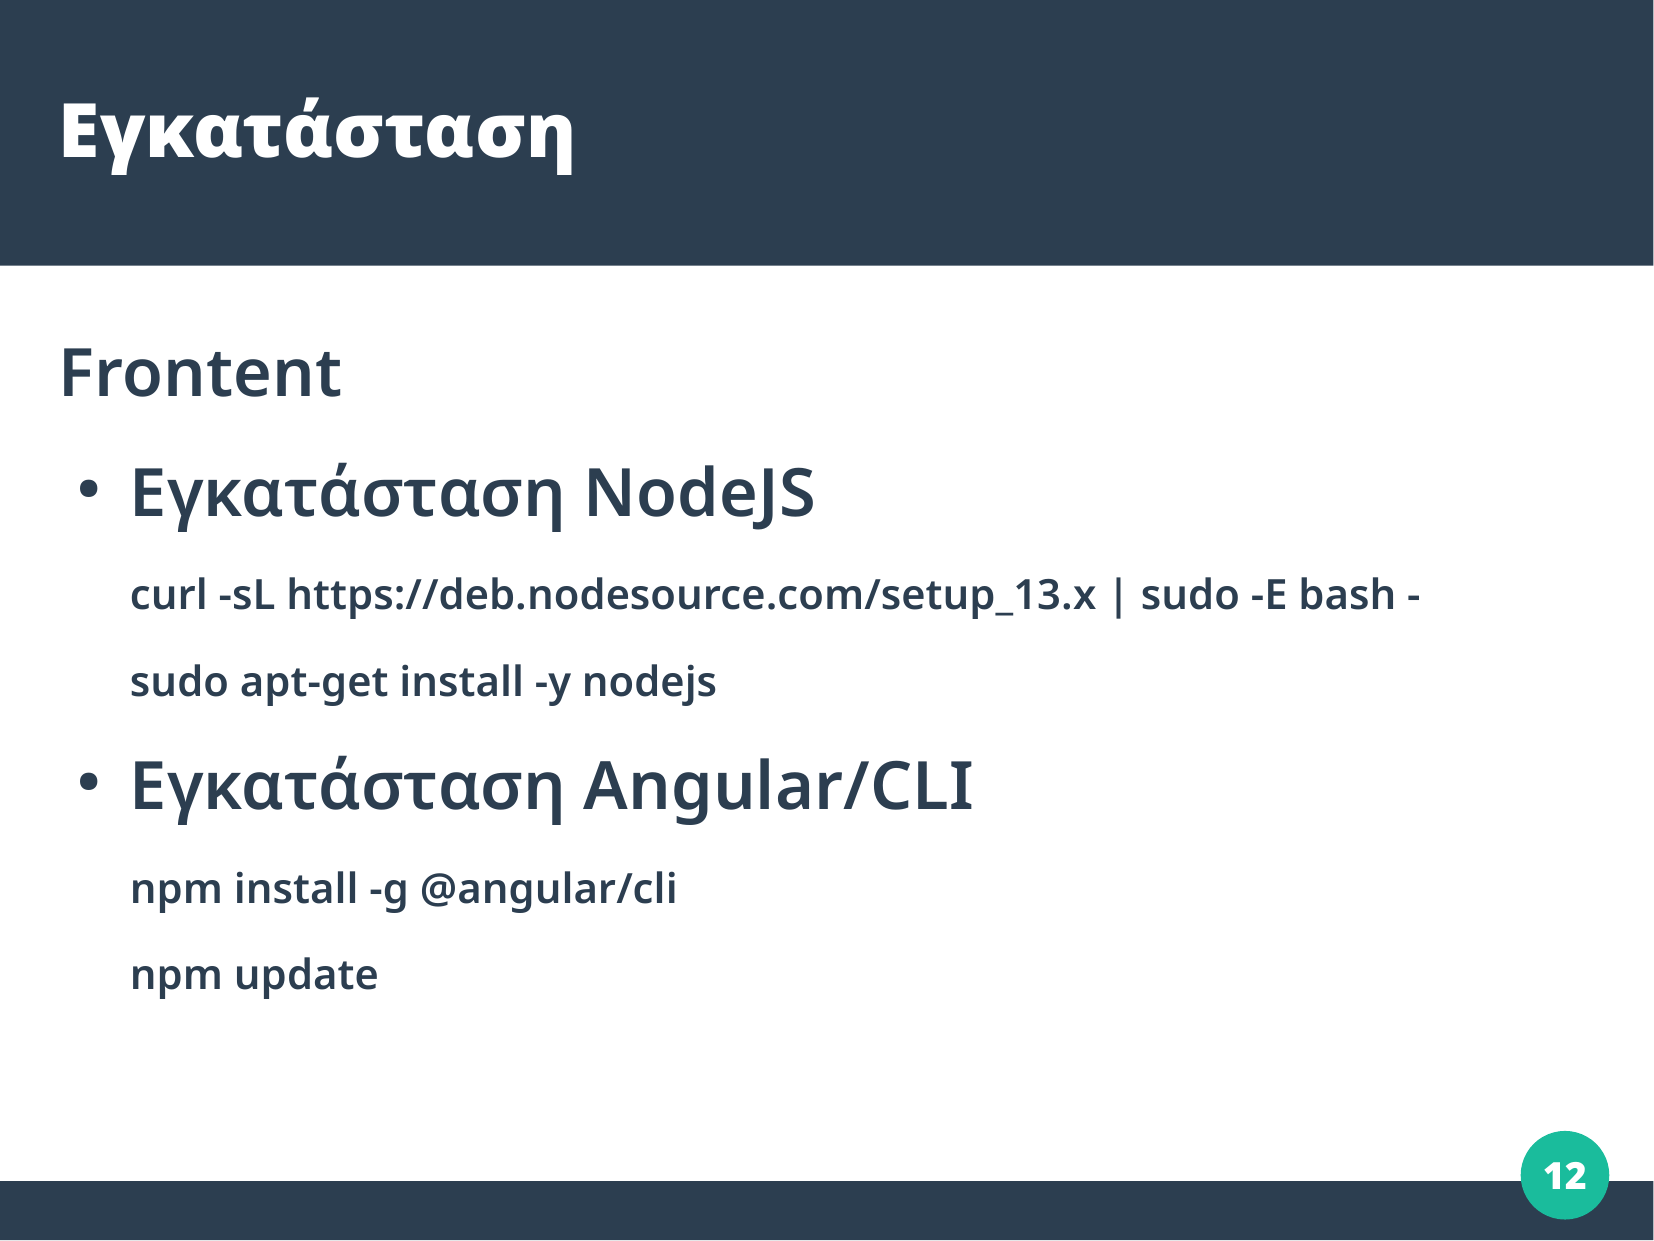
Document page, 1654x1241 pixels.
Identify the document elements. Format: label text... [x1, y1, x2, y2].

list Frontent Εγκατάσταση NodeJS curl -sL https://deb.nodesource.com/setup_13.x | sudo -E bash - sudo apt-get install -y nodejs Εγκατάσταση Angular/CLI npm install -g @angular/cli npm update [59, 324, 1595, 1152]
title Εγκατάσταση [59, 49, 1595, 207]
